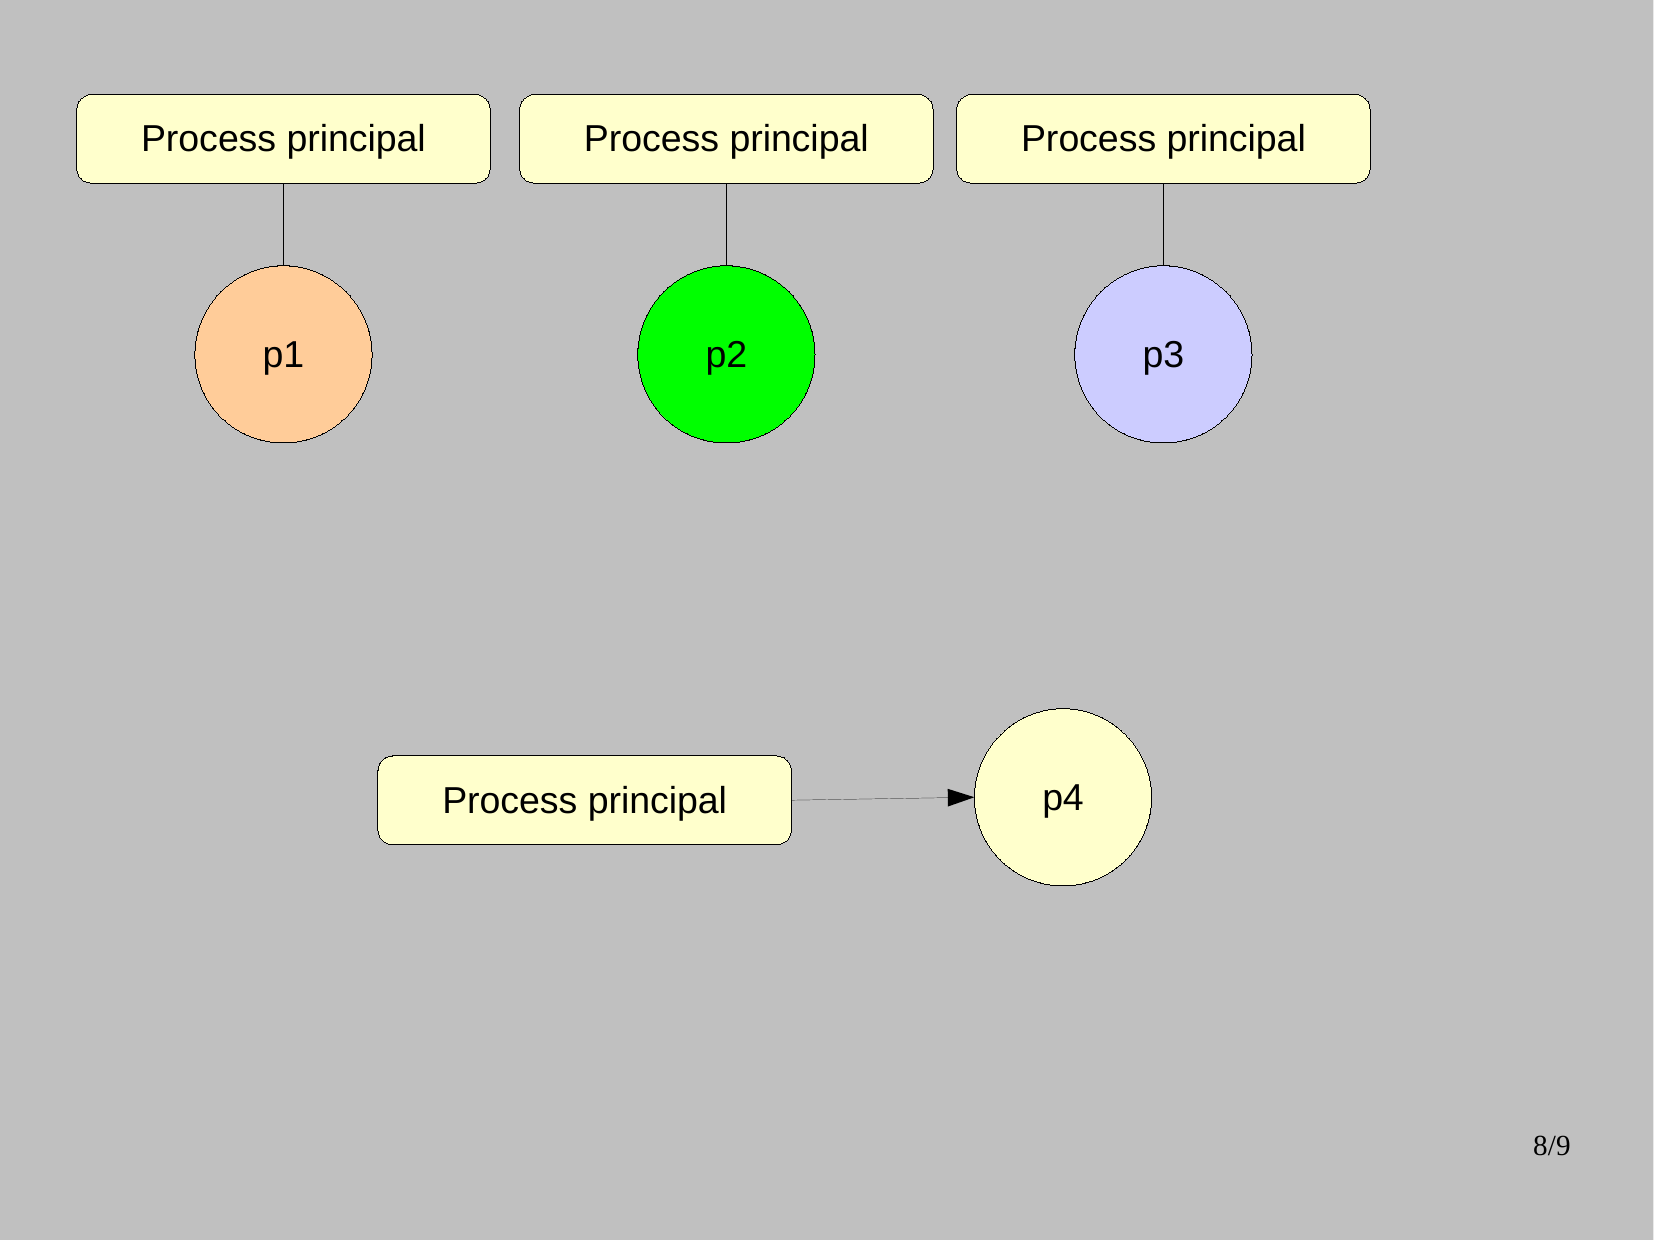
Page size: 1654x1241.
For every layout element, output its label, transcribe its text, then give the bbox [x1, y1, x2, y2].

text_box p4 [974, 708, 1152, 886]
text_box Process principal [956, 94, 1371, 184]
text_box Process principal [377, 755, 792, 845]
text_box p2 [637, 265, 816, 443]
text_box p3 [1074, 265, 1253, 443]
text_box p1 [194, 265, 373, 443]
text_box Process principal [76, 94, 491, 184]
text_box Process principal [519, 94, 934, 184]
